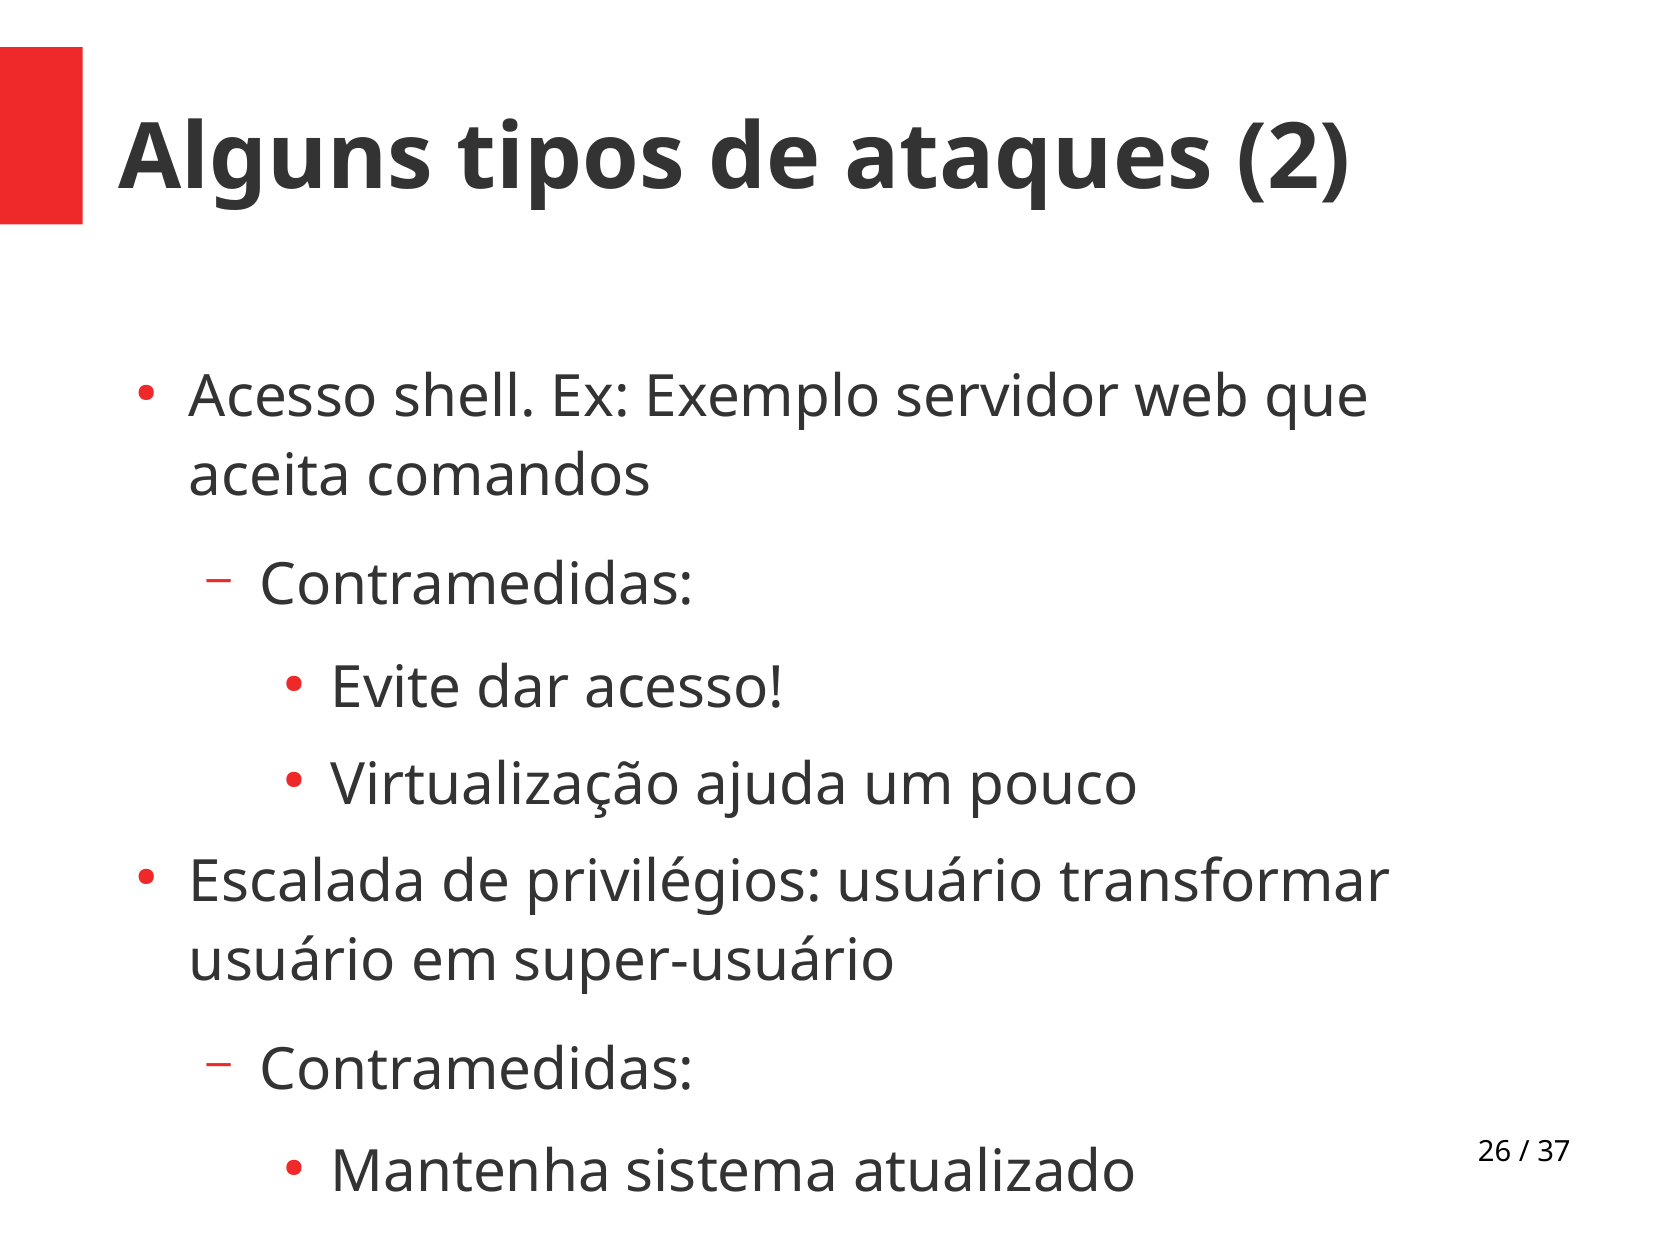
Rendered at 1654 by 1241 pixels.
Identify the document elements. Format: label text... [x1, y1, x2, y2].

title Alguns tipos de ataques (2) [118, 49, 1571, 257]
list Acesso shell. Ex: Exemplo servidor web que aceita comandos Contramedidas: Evite dar acesso! Virtualização ajuda um pouco Escalada de privilégios: usuário transformar usuário em super-usuário Contramedidas: Mantenha sistema atualizado [118, 354, 1536, 1074]
